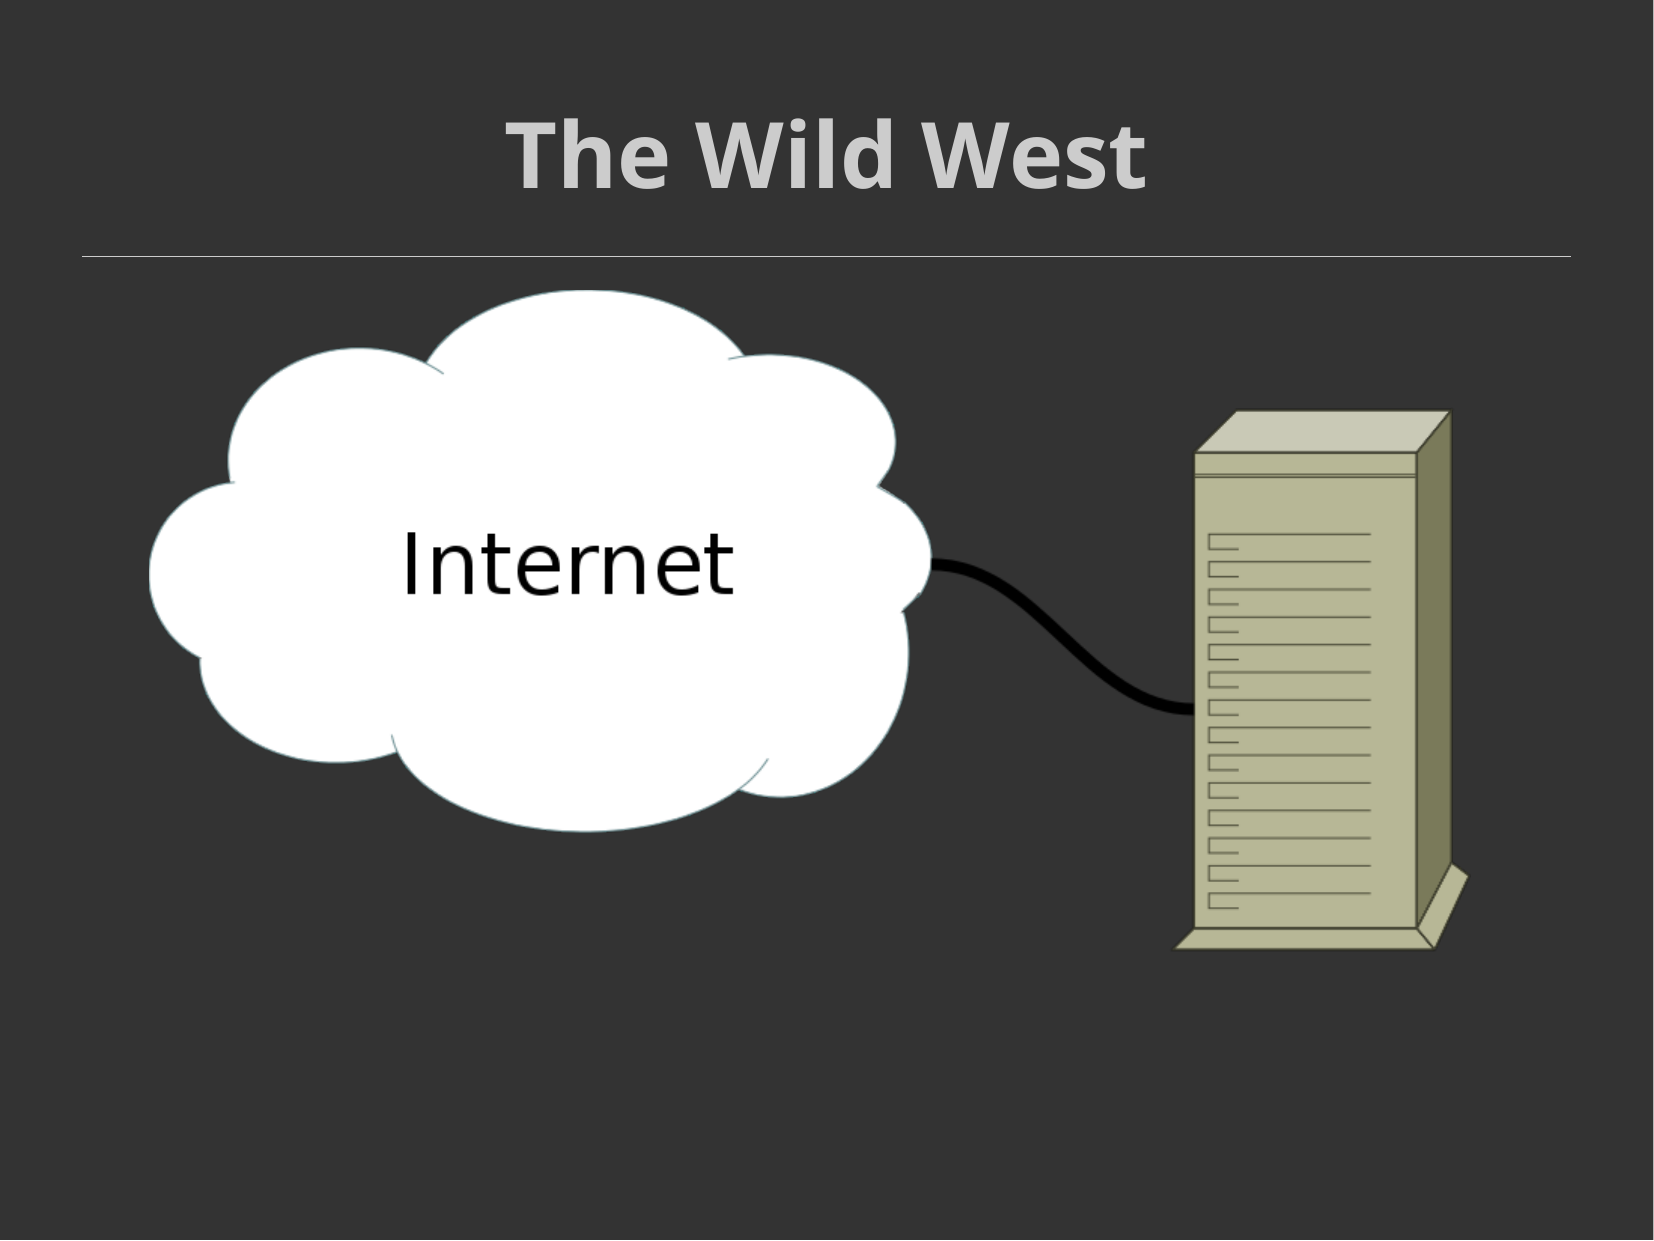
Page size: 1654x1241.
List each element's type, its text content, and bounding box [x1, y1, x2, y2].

title The Wild West [82, 49, 1571, 257]
picture [149, 290, 1504, 1010]
